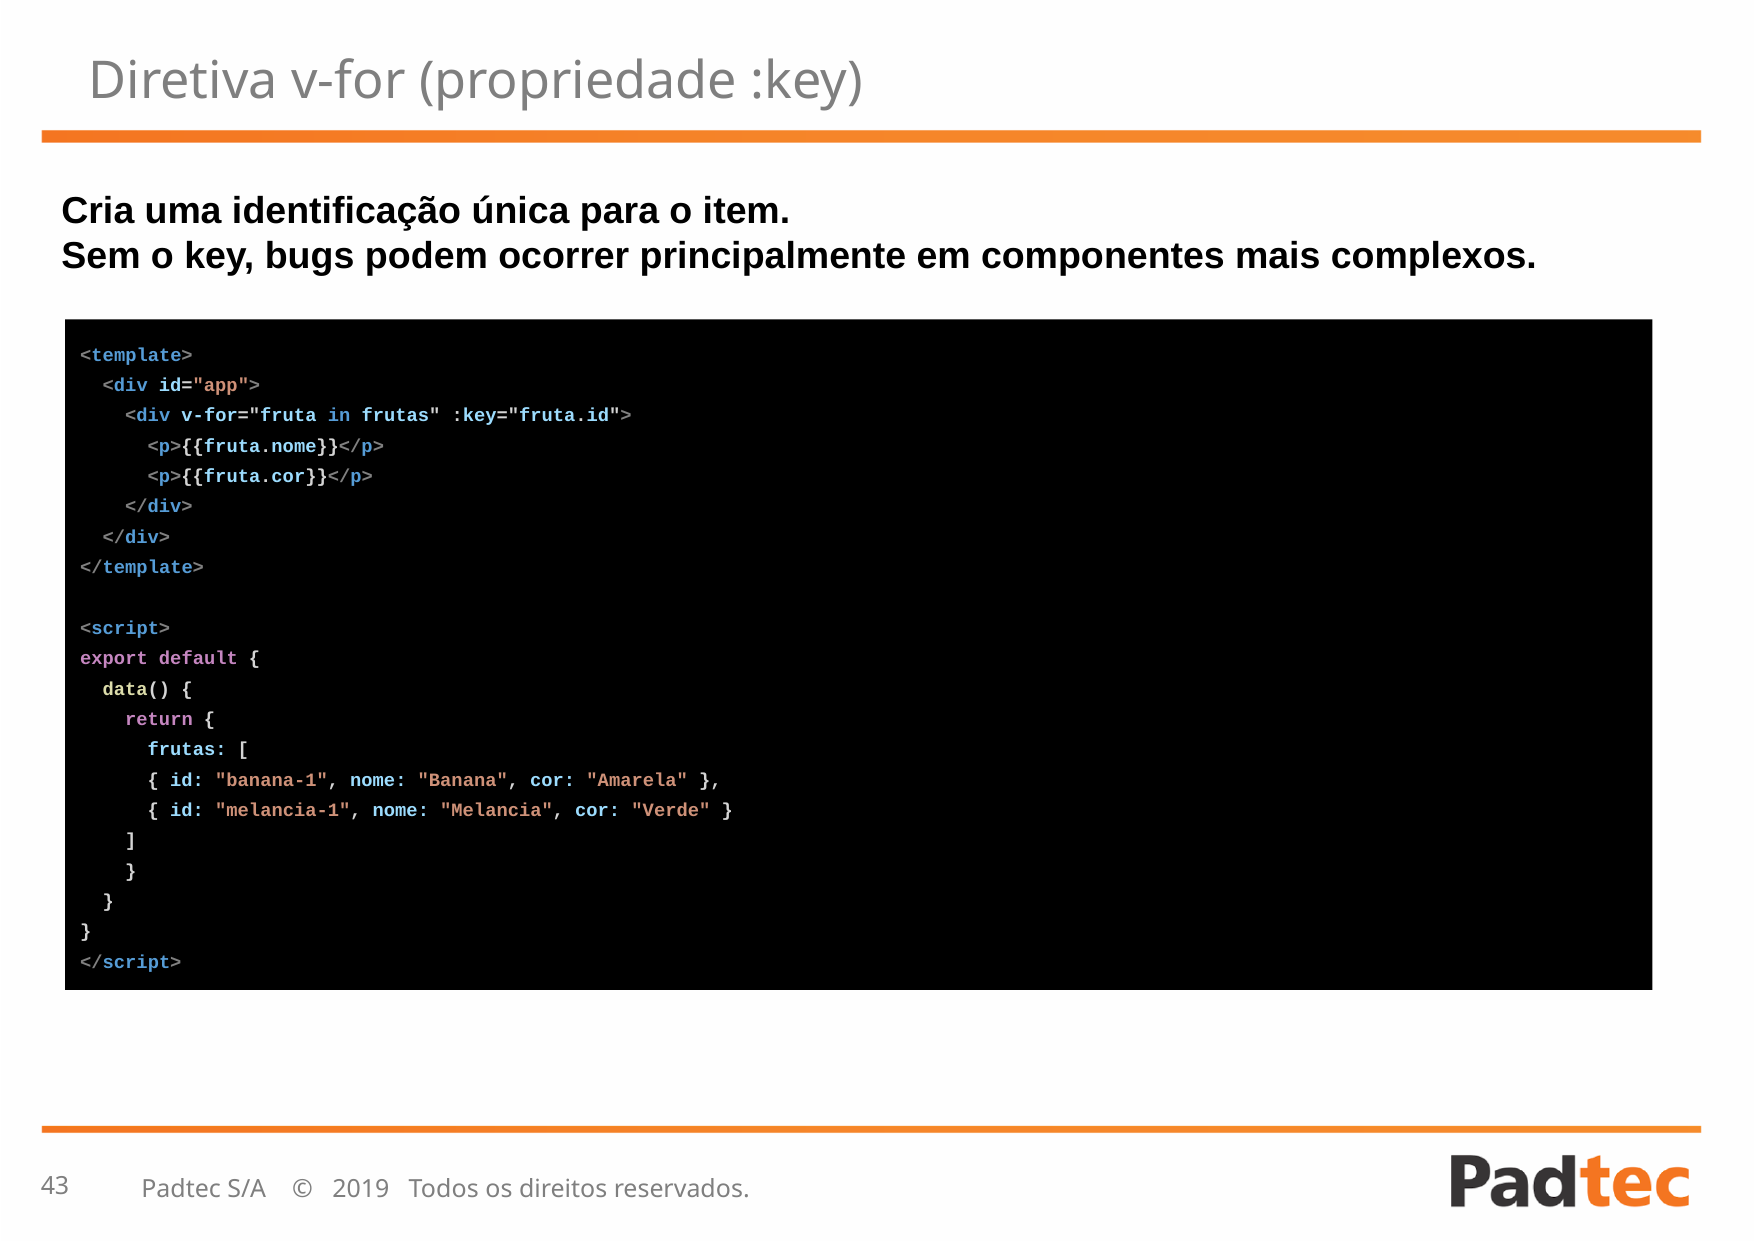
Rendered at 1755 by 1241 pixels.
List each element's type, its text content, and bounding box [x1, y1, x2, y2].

picture [0, 0, 1755, 1241]
title Diretiva v-for (propriedade :key) [73, 29, 1653, 127]
text_box Cria uma identificação única para o item. Sem o key, bugs podem ocorrer principalmente em componentes mais complexos. [46, 171, 1688, 296]
text_box <template> <div id="app"> <div v-for="fruta in frutas" :key="fruta.id"> <p>{{fruta.nome}}</p> <p>{{fruta.cor}}</p> </div> </div> </template> <script> export default { data() { return { frutas: [ { id: "banana-1", nome: "Banana", cor: "Amarela" }, { id: "melancia-1", nome: "Melancia", cor: "Verde" } ] } } } </script> [65, 319, 1653, 990]
